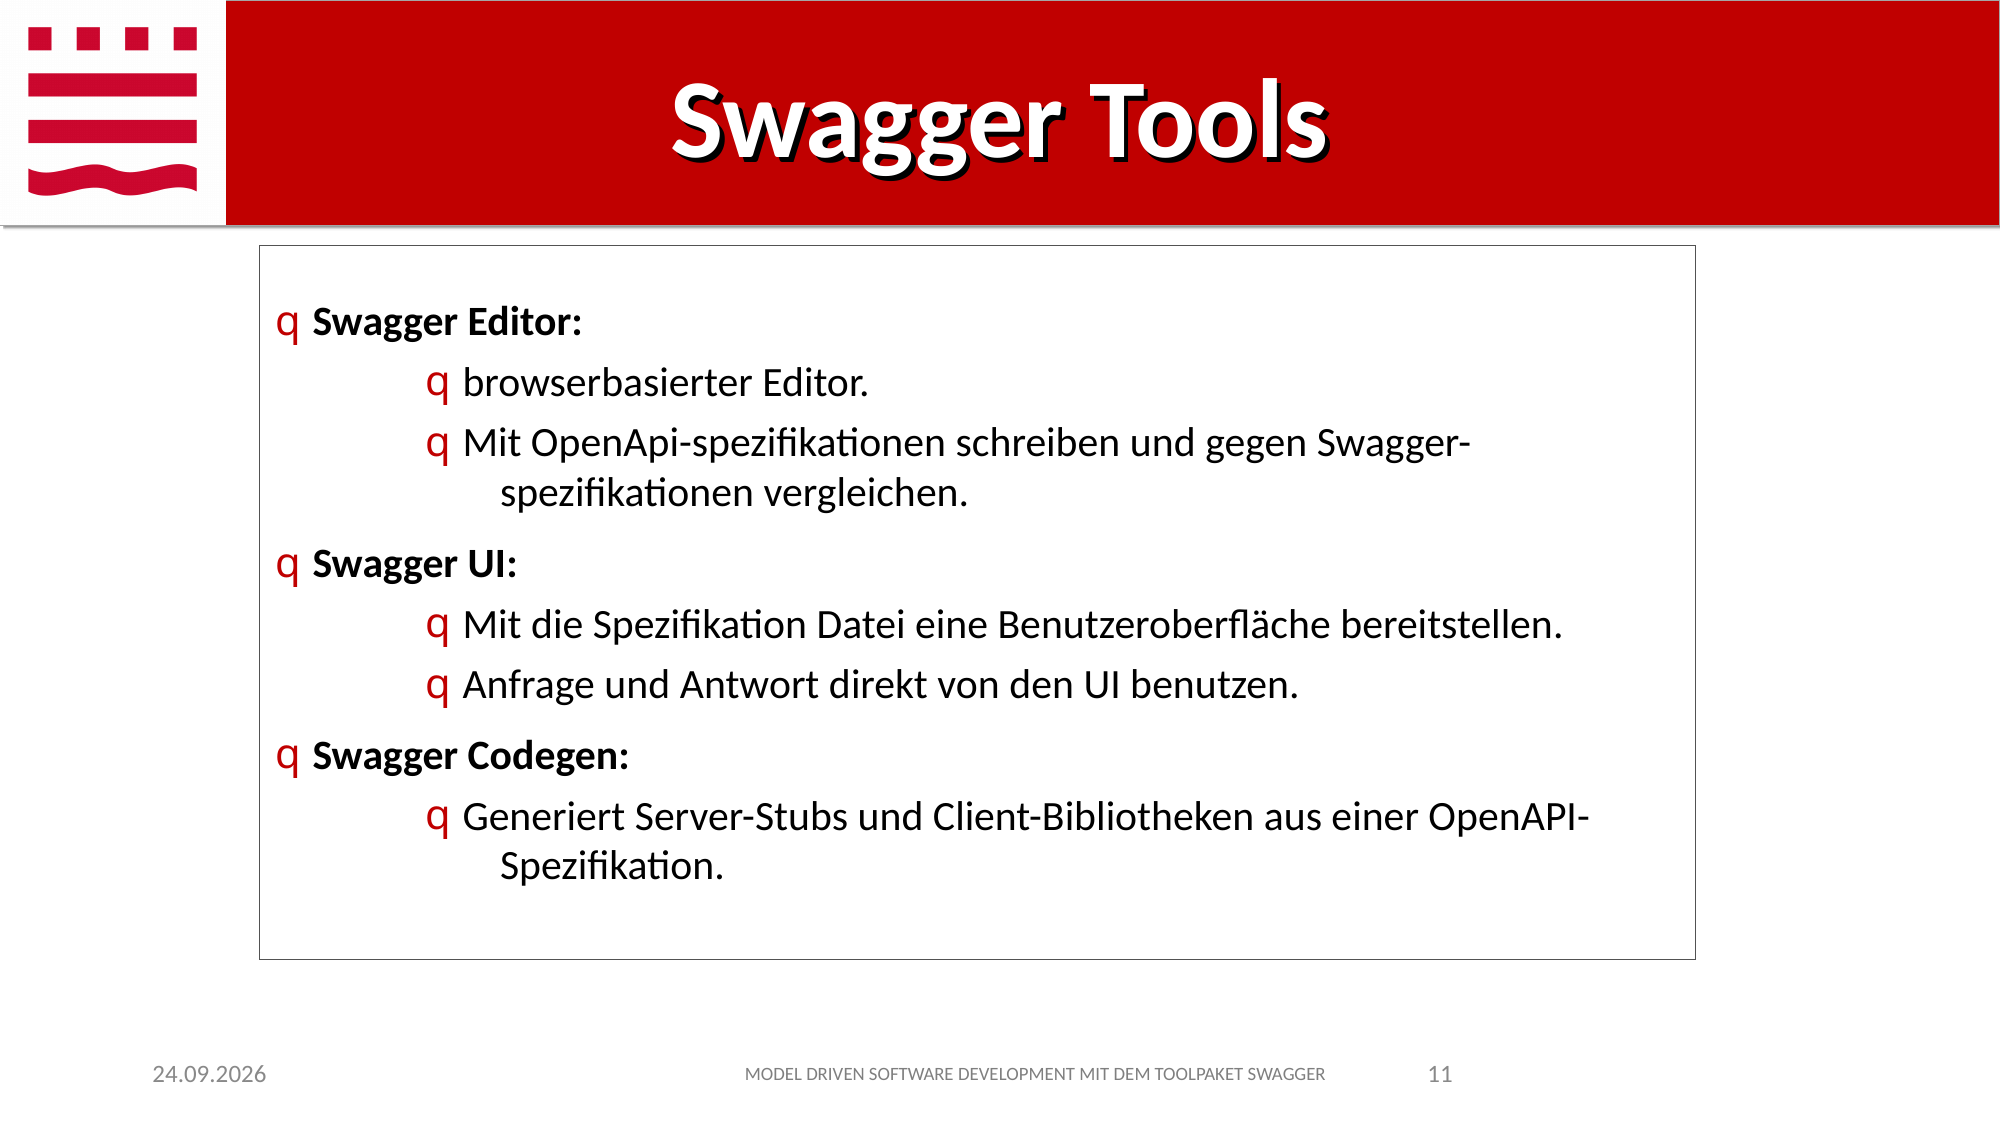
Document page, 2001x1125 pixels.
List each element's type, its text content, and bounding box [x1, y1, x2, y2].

text_box Swagger Tools [226, 0, 2000, 225]
text_box MODEL DRIVEN SOFTWARE DEVELOPMENT MIT DEM TOOLPAKET SWAGGER [587, 1042, 1412, 1103]
picture [0, 0, 226, 225]
text_box [1412, 1042, 1863, 1103]
text_box 24.01.2018 [137, 1042, 587, 1103]
list Swagger Editor: browserbasierter Editor. Mit OpenApi-spezifikationen schreiben und gegen Swagger-spezifikationen vergleichen. Swagger UI: Mit die Spezifikation Datei eine Benutzeroberfläche bereitstellen. Anfrage und Antwort direkt von den UI benutzen. Swagger Codegen: Generiert Server-Stubs und Client-Bibliotheken aus einer OpenAPI-Spezifikation. Multi-Device Layout-Mustern”. [259, 245, 1696, 960]
